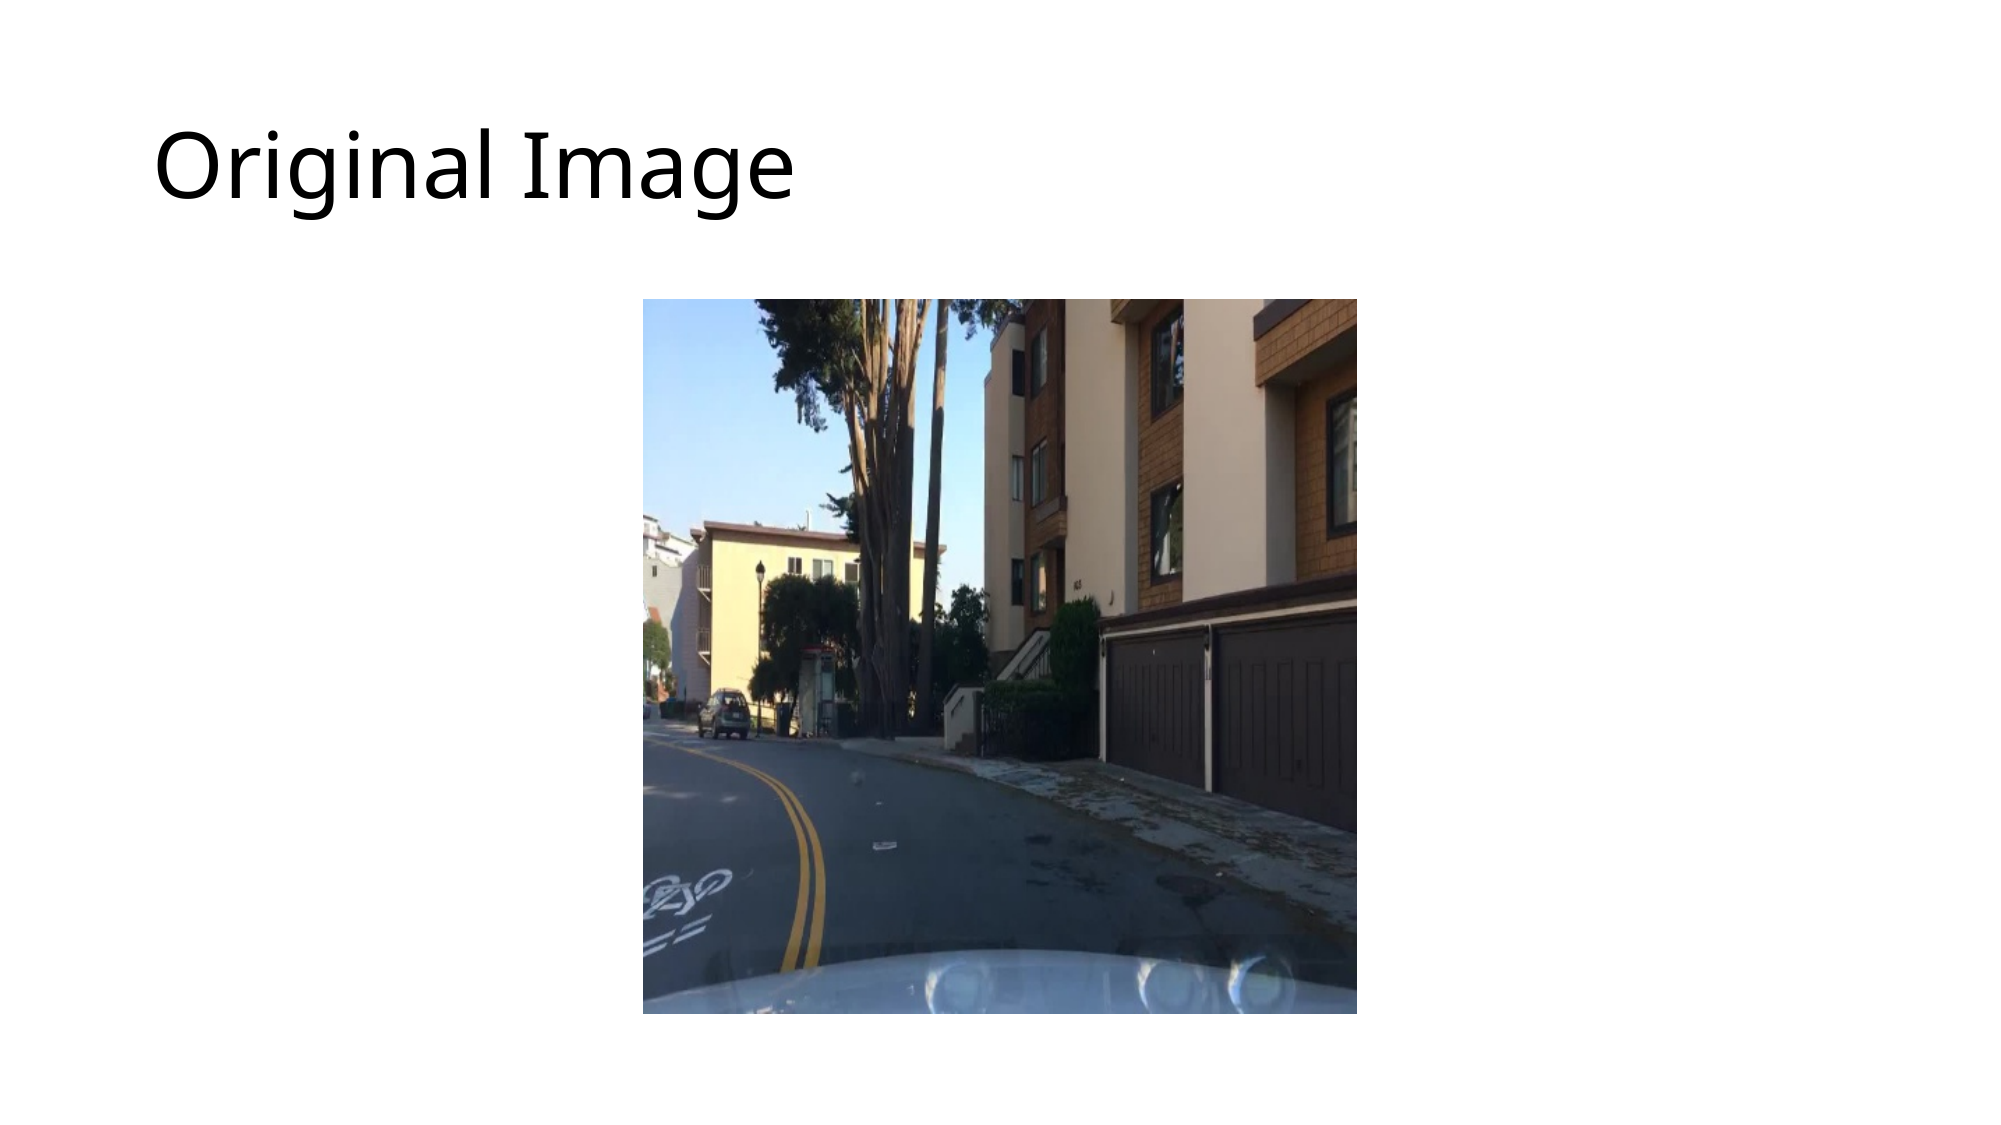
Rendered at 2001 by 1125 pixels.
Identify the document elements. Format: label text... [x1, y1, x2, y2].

title Original Image [137, 59, 1863, 278]
picture [643, 299, 1357, 1014]
